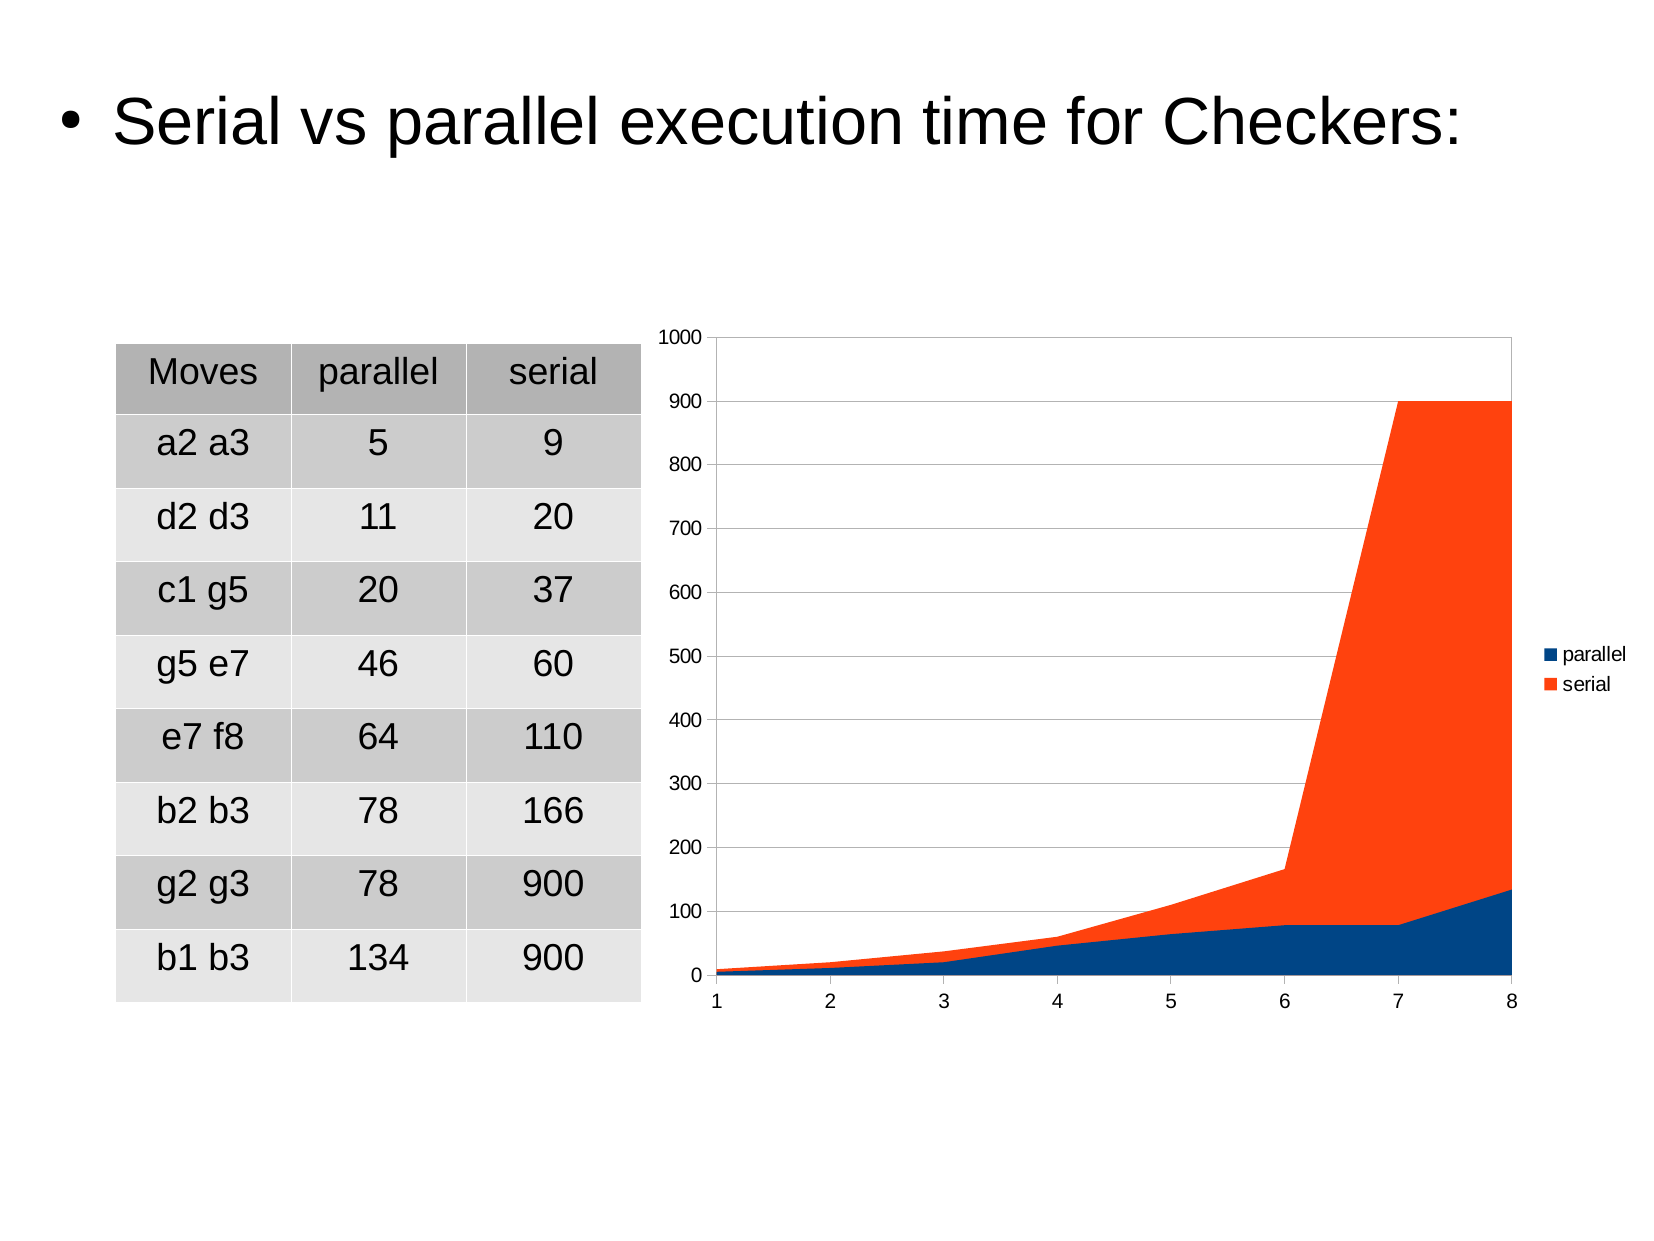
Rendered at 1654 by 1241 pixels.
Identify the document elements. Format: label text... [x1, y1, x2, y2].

table_cell 900 [467, 856, 641, 929]
table_header parallel [292, 344, 466, 414]
chart [637, 311, 1647, 1028]
table_cell 64 [292, 709, 466, 782]
table_cell e7 f8 [116, 709, 291, 782]
table_cell b1 b3 [116, 930, 291, 1002]
table_cell 134 [292, 930, 466, 1002]
table_cell 78 [292, 783, 466, 855]
table_cell 110 [467, 709, 641, 782]
table_header serial [467, 344, 641, 414]
table_cell a2 a3 [116, 415, 291, 488]
table_cell g5 e7 [116, 636, 291, 708]
table_cell 78 [292, 856, 466, 929]
table_cell 900 [467, 930, 641, 1002]
table_cell 166 [467, 783, 641, 855]
table_cell g2 g3 [116, 856, 291, 929]
table_cell 20 [467, 489, 641, 561]
table_cell 9 [467, 415, 641, 488]
table_cell 46 [292, 636, 466, 708]
table_cell 11 [292, 489, 466, 561]
table_cell 20 [292, 562, 466, 635]
table_cell 60 [467, 636, 641, 708]
table_cell d2 d3 [116, 489, 291, 561]
table_header Moves [116, 344, 291, 414]
table_cell b2 b3 [116, 783, 291, 855]
table_cell c1 g5 [116, 562, 291, 635]
table_cell 37 [467, 562, 641, 635]
table_cell 5 [292, 415, 466, 488]
list Serial vs parallel execution time for Checkers: [41, 83, 1554, 1205]
